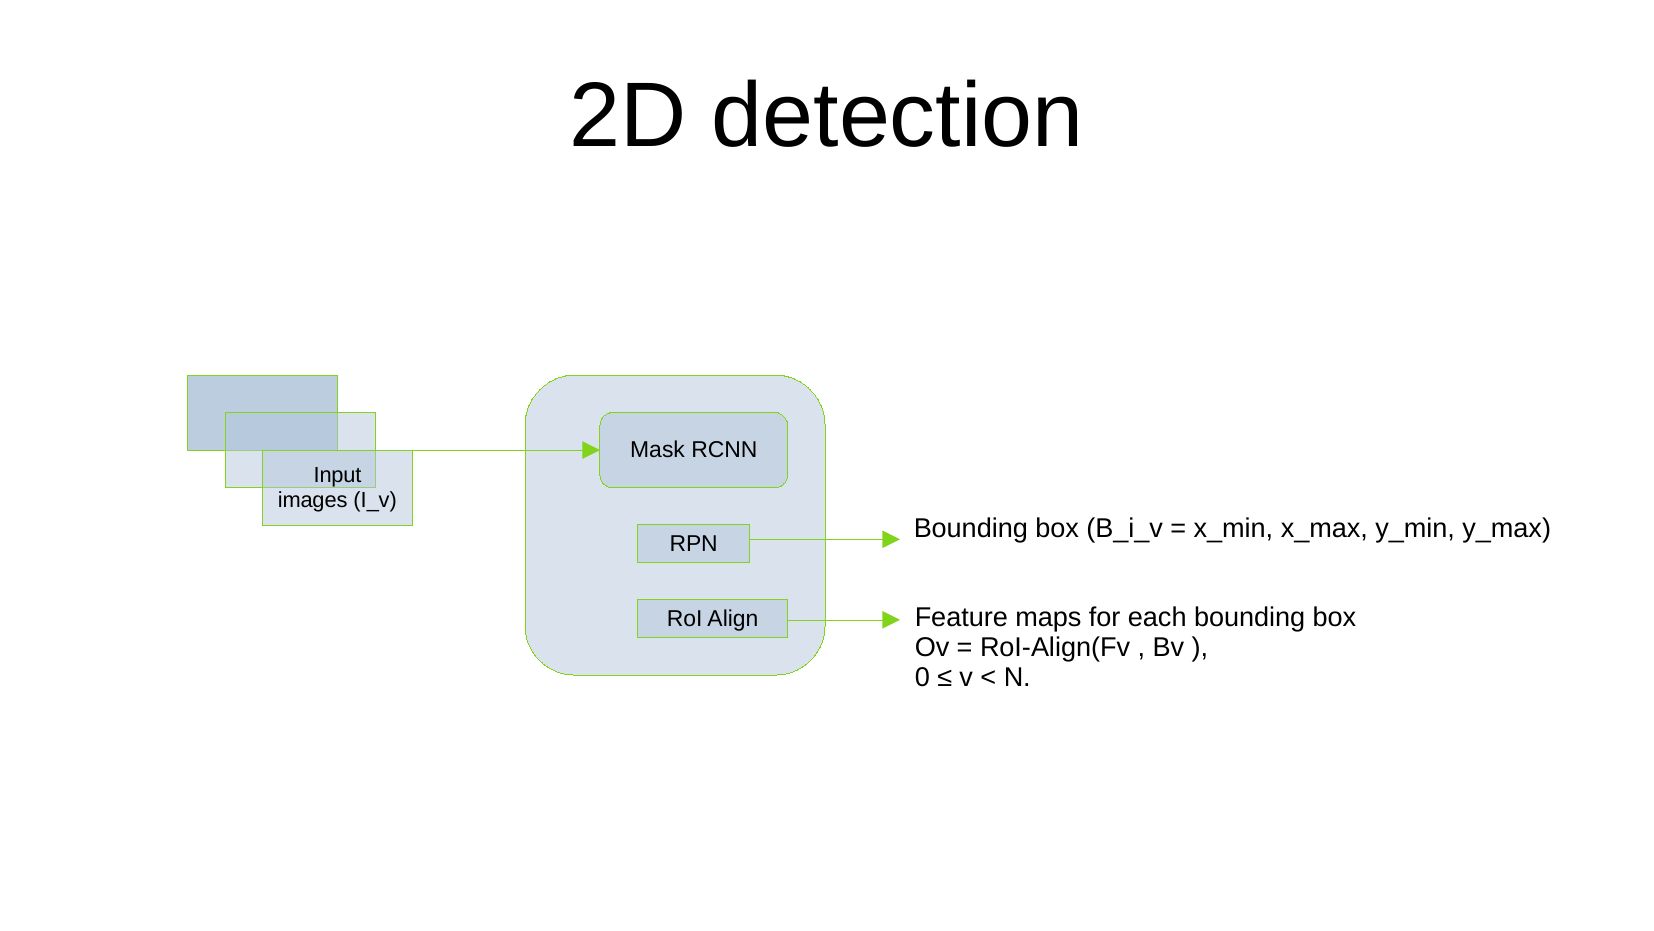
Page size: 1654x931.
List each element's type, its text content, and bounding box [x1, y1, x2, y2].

text_box RPN [637, 524, 750, 563]
text_box Mask RCNN [599, 412, 788, 488]
text_box [187, 375, 376, 488]
title 2D detection [82, 37, 1571, 193]
text_box [525, 375, 826, 676]
text_box Bounding box (B_i_v = x_min, x_max, y_min, y_max) [899, 505, 1566, 581]
text_box RoI Align [637, 599, 788, 638]
text_box Feature maps for each bounding box Ov = RoI-Align(Fv , Bv ), 0 ≤ v < N. [900, 594, 1388, 700]
text_box Input images (I_v) [262, 450, 413, 526]
